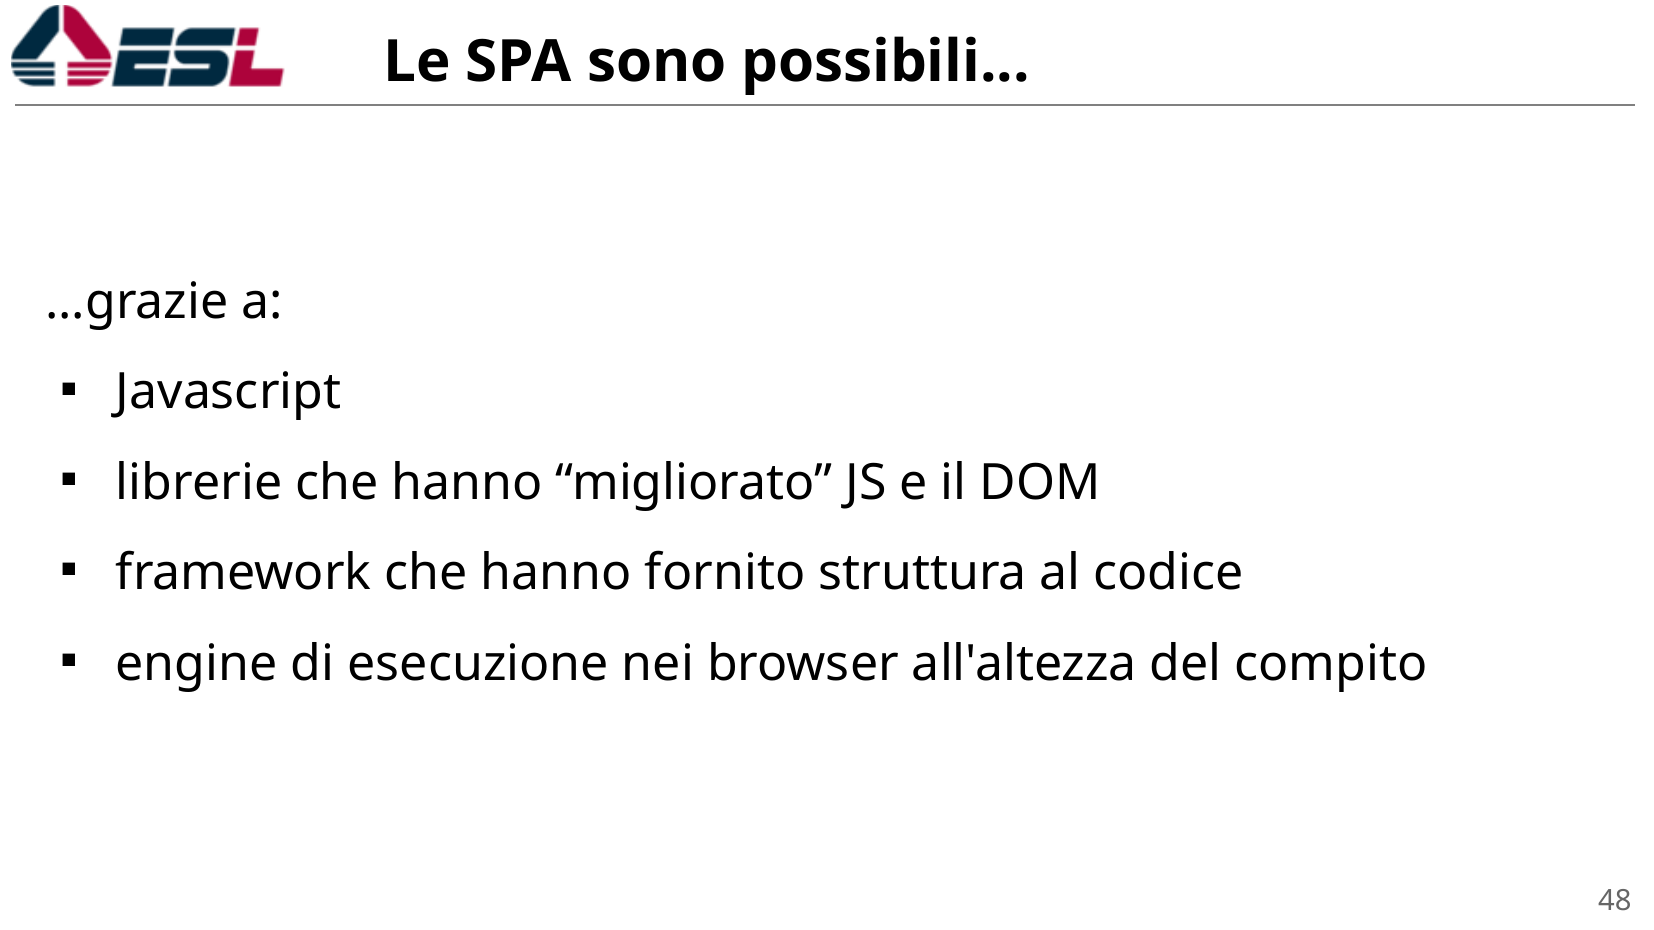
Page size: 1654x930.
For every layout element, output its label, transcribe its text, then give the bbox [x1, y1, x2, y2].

title Le SPA sono possibili... [335, 0, 1653, 103]
picture [11, 5, 288, 90]
list ...grazie a: Javascript librerie che hanno “migliorato” JS e il DOM framework che hanno fornito struttura al codice engine di esecuzione nei browser all'altezza del compito [45, 134, 1606, 826]
